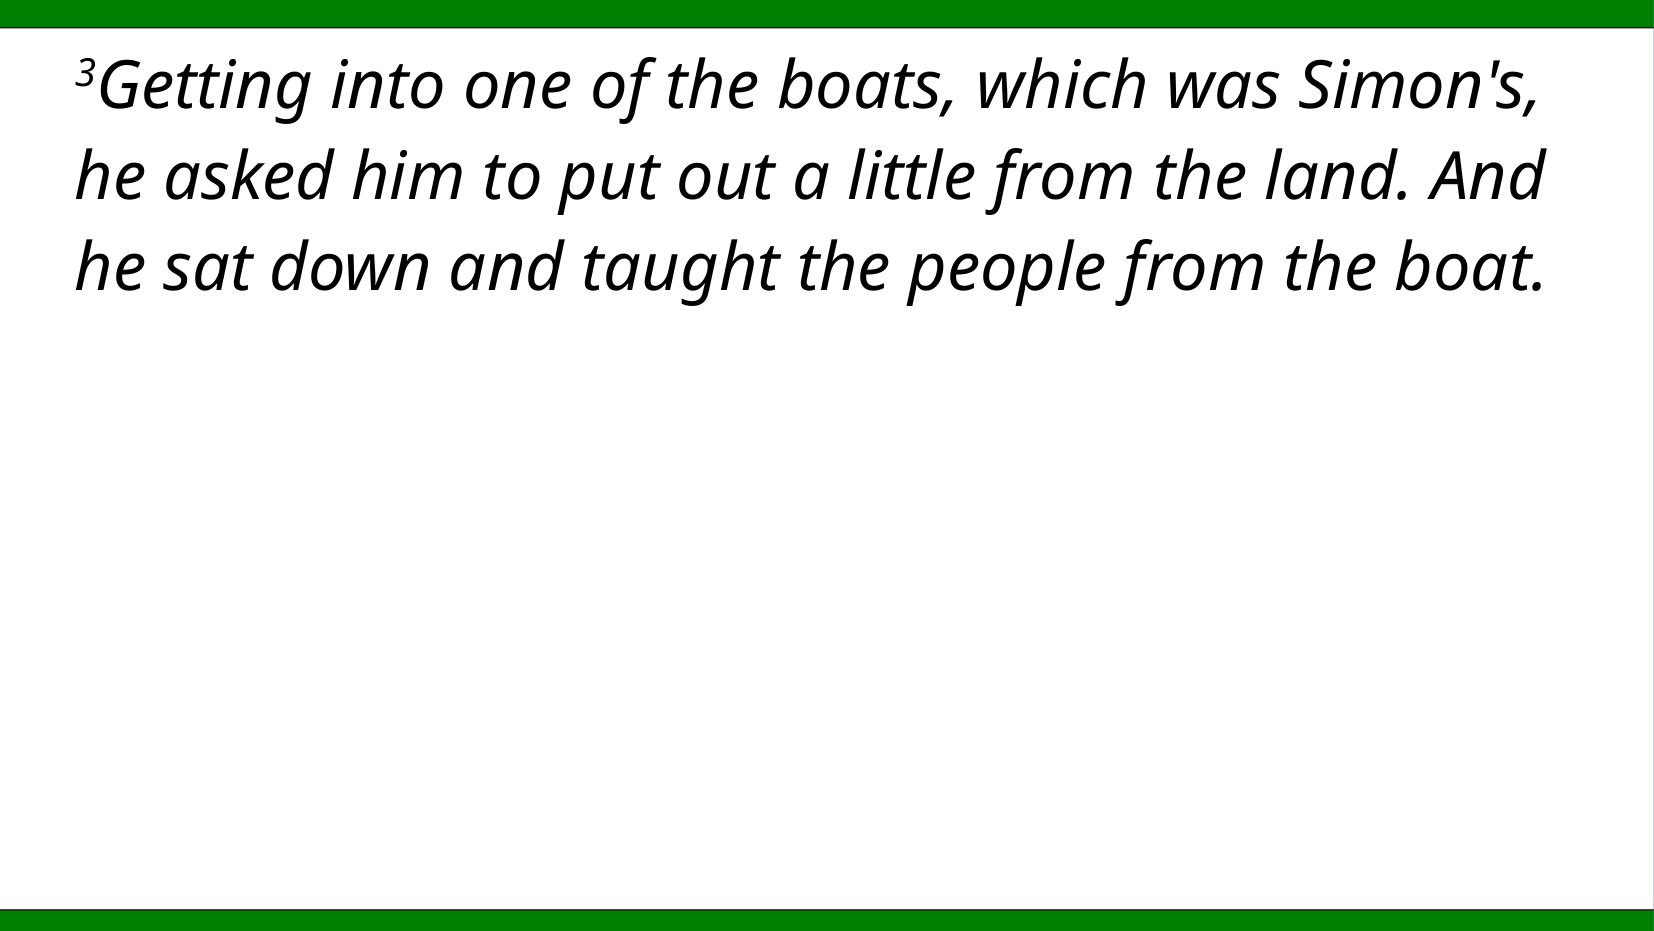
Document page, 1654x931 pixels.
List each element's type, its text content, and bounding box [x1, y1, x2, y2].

picture [0, 0, 1654, 931]
text_box 3Getting into one of the boats, which was Simon's, he asked him to put out a little from the land. And he sat down and taught the people from the boat. [60, 30, 1591, 421]
